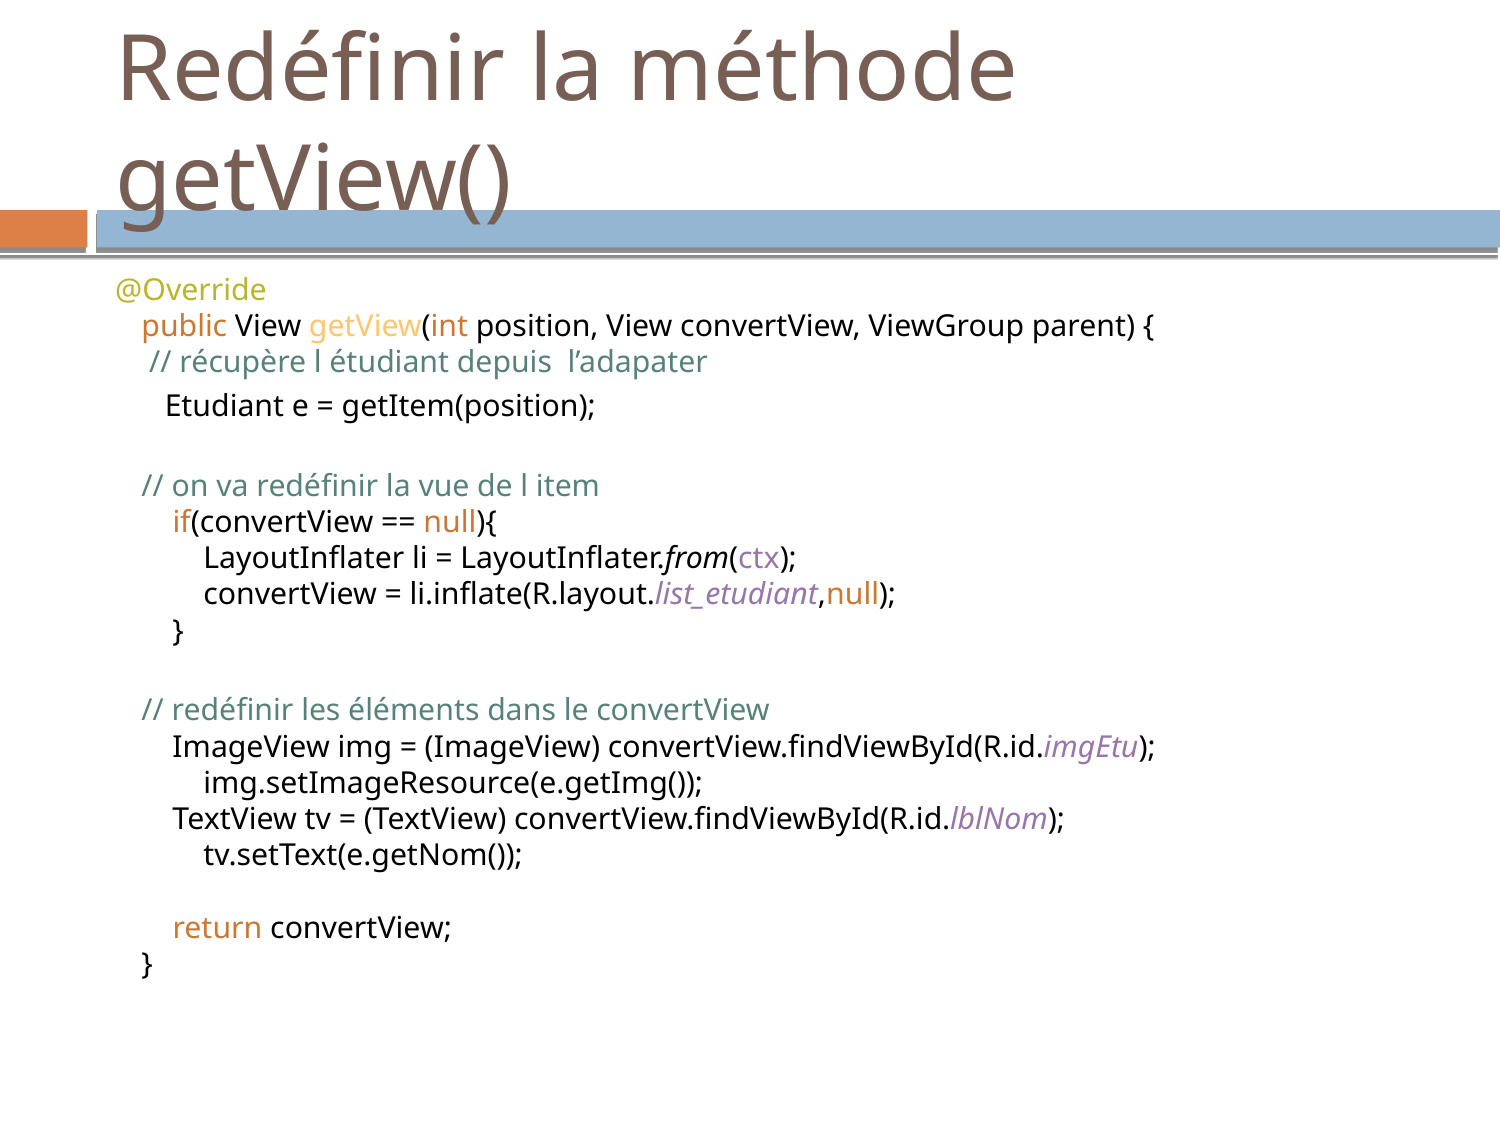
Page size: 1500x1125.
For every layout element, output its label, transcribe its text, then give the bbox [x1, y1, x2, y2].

title Redéfinir la méthode getView() [100, 37, 1438, 200]
list @Override public View getView(int position, View convertView, ViewGroup parent) { // récupère l étudiant depuis l’adapater Etudiant e = getItem(position); // on va redéfinir la vue de l item if(convertView == null){ LayoutInflater li = LayoutInflater.from(ctx); convertView = li.inflate(R.layout.list_etudiant,null); } // redéfinir les éléments dans le convertView ImageView img = (ImageView) convertView.findViewById(R.id.imgEtu); img.setImageResource(e.getImg()); TextView tv = (TextView) convertView.findViewById(R.id.lblNom); tv.setText(e.getNom()); return convertView; } [100, 262, 1438, 1000]
